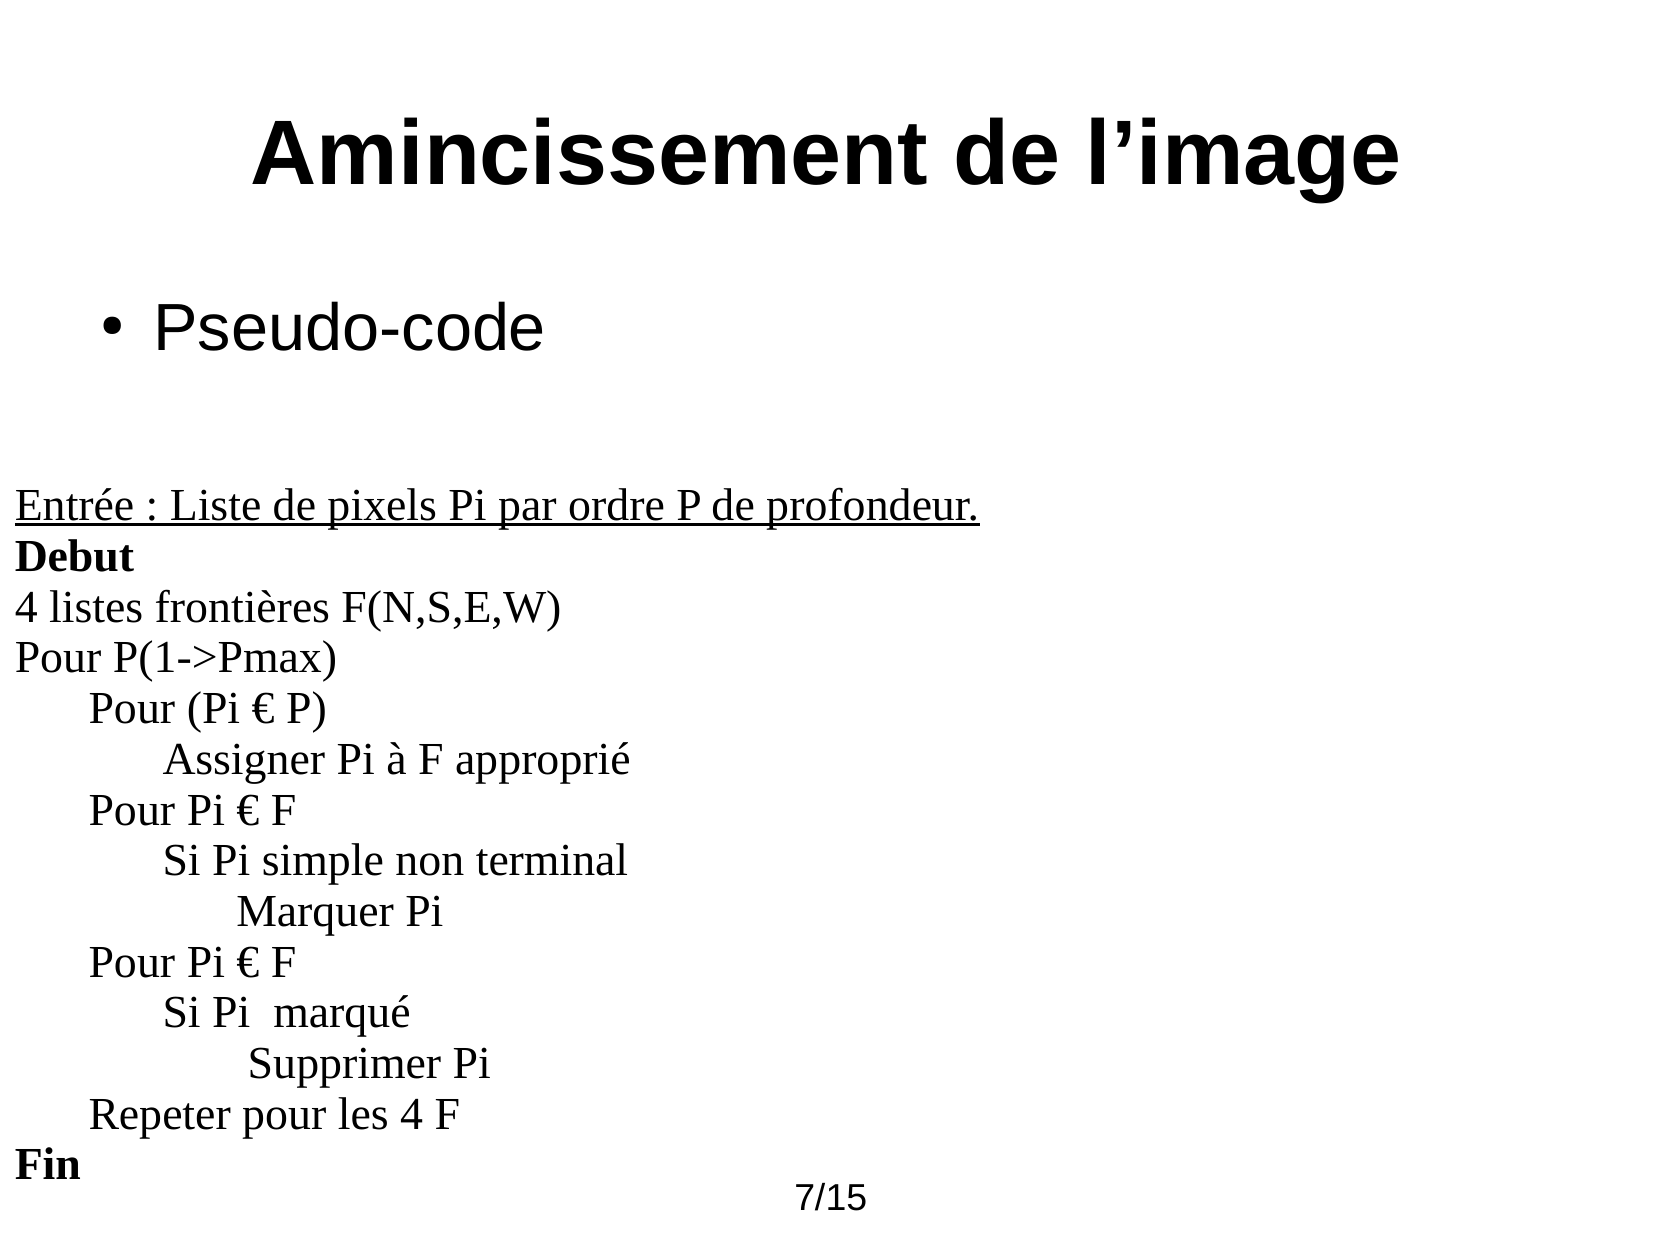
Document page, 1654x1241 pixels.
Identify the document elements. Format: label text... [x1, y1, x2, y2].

text_box 7/15 [779, 1169, 882, 1227]
title Amincissement de l’image [82, 49, 1571, 257]
list Pseudo-code [82, 290, 1571, 378]
text_box Entrée : Liste de pixels Pi par ordre P de profondeur. Debut 4 listes frontières F(N,S,E,W) Pour P(1->Pmax) Pour (Pi € P) Assigner Pi à F approprié Pour Pi € F Si Pi simple non terminal Marquer Pi Pour Pi € F Si Pi marqué Supprimer Pi Repeter pour les 4 F Fin [0, 472, 1654, 1198]
